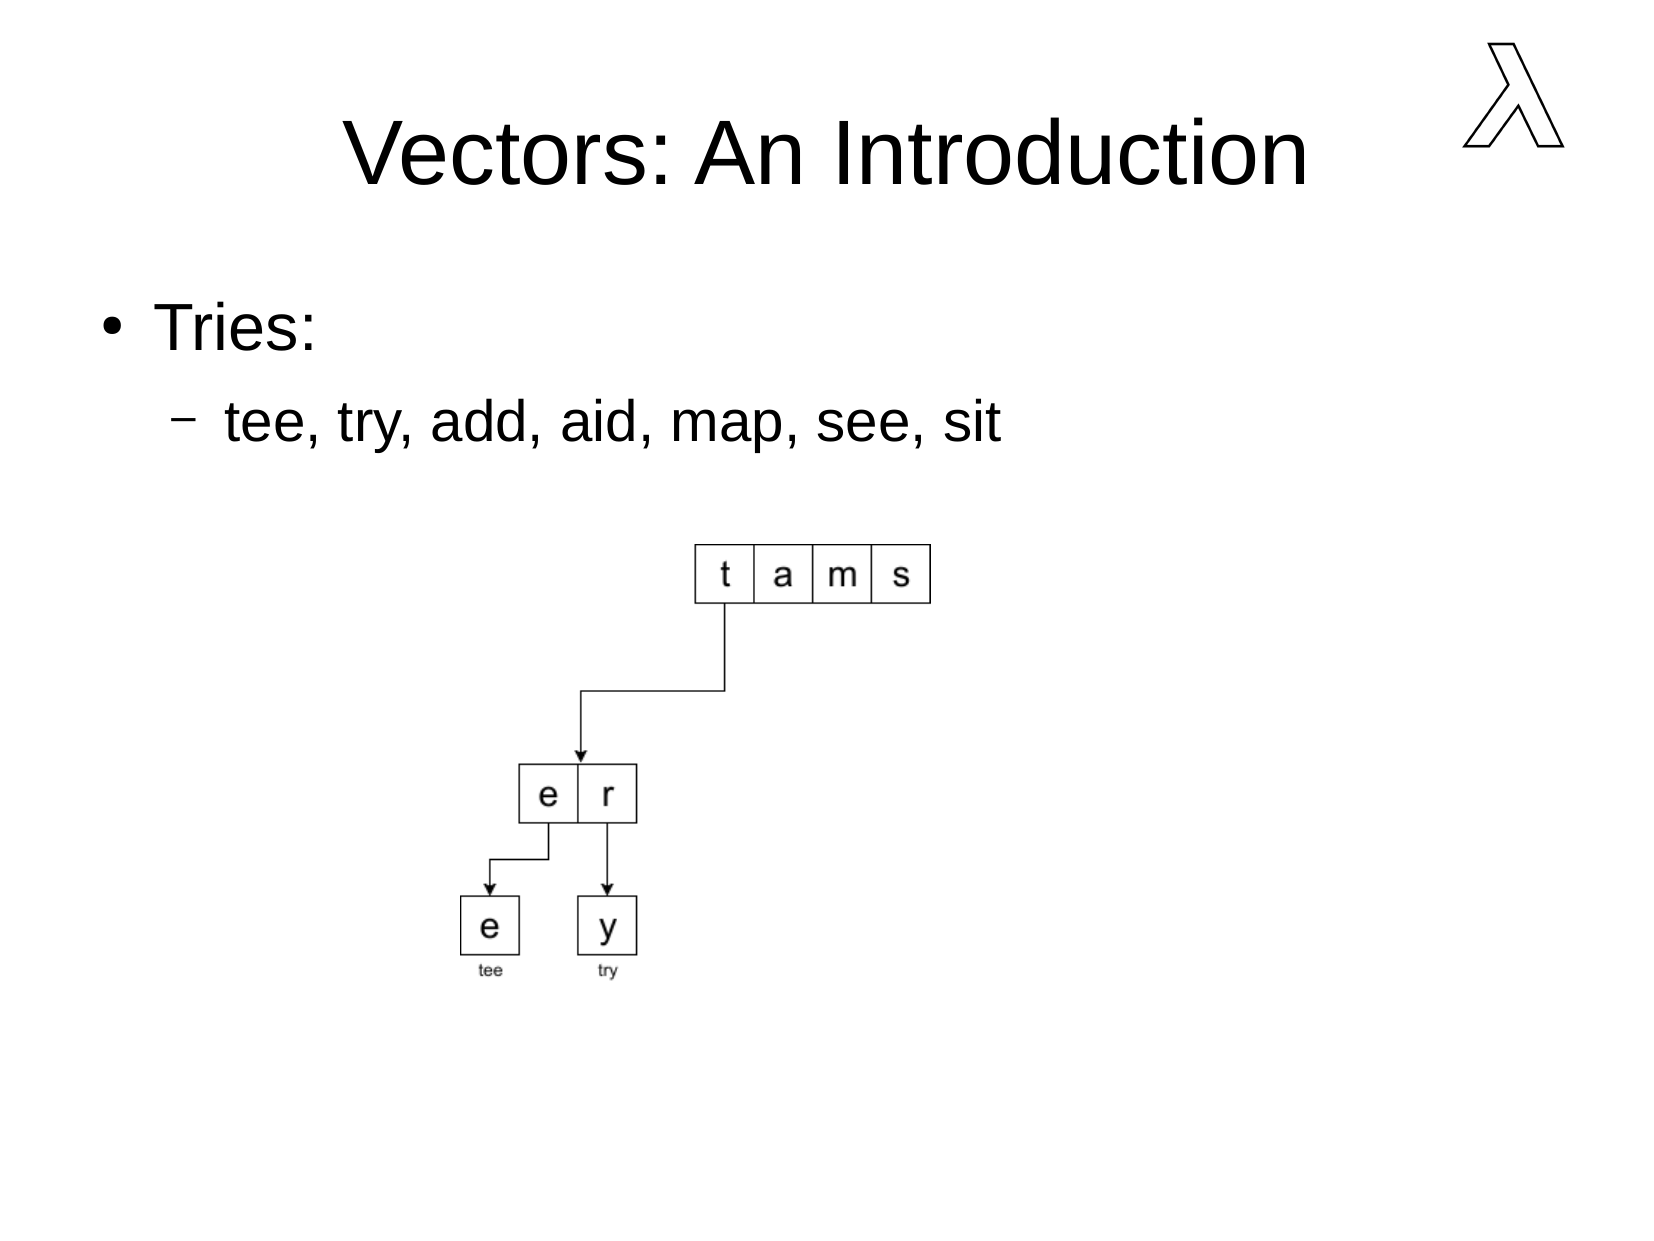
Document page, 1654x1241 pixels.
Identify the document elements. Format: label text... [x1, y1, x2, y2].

picture [1440, 40, 1587, 151]
title Vectors: An Introduction [82, 49, 1571, 257]
list Tries: tee, try, add, aid, map, see, sit [82, 290, 1571, 1010]
picture [460, 544, 931, 985]
